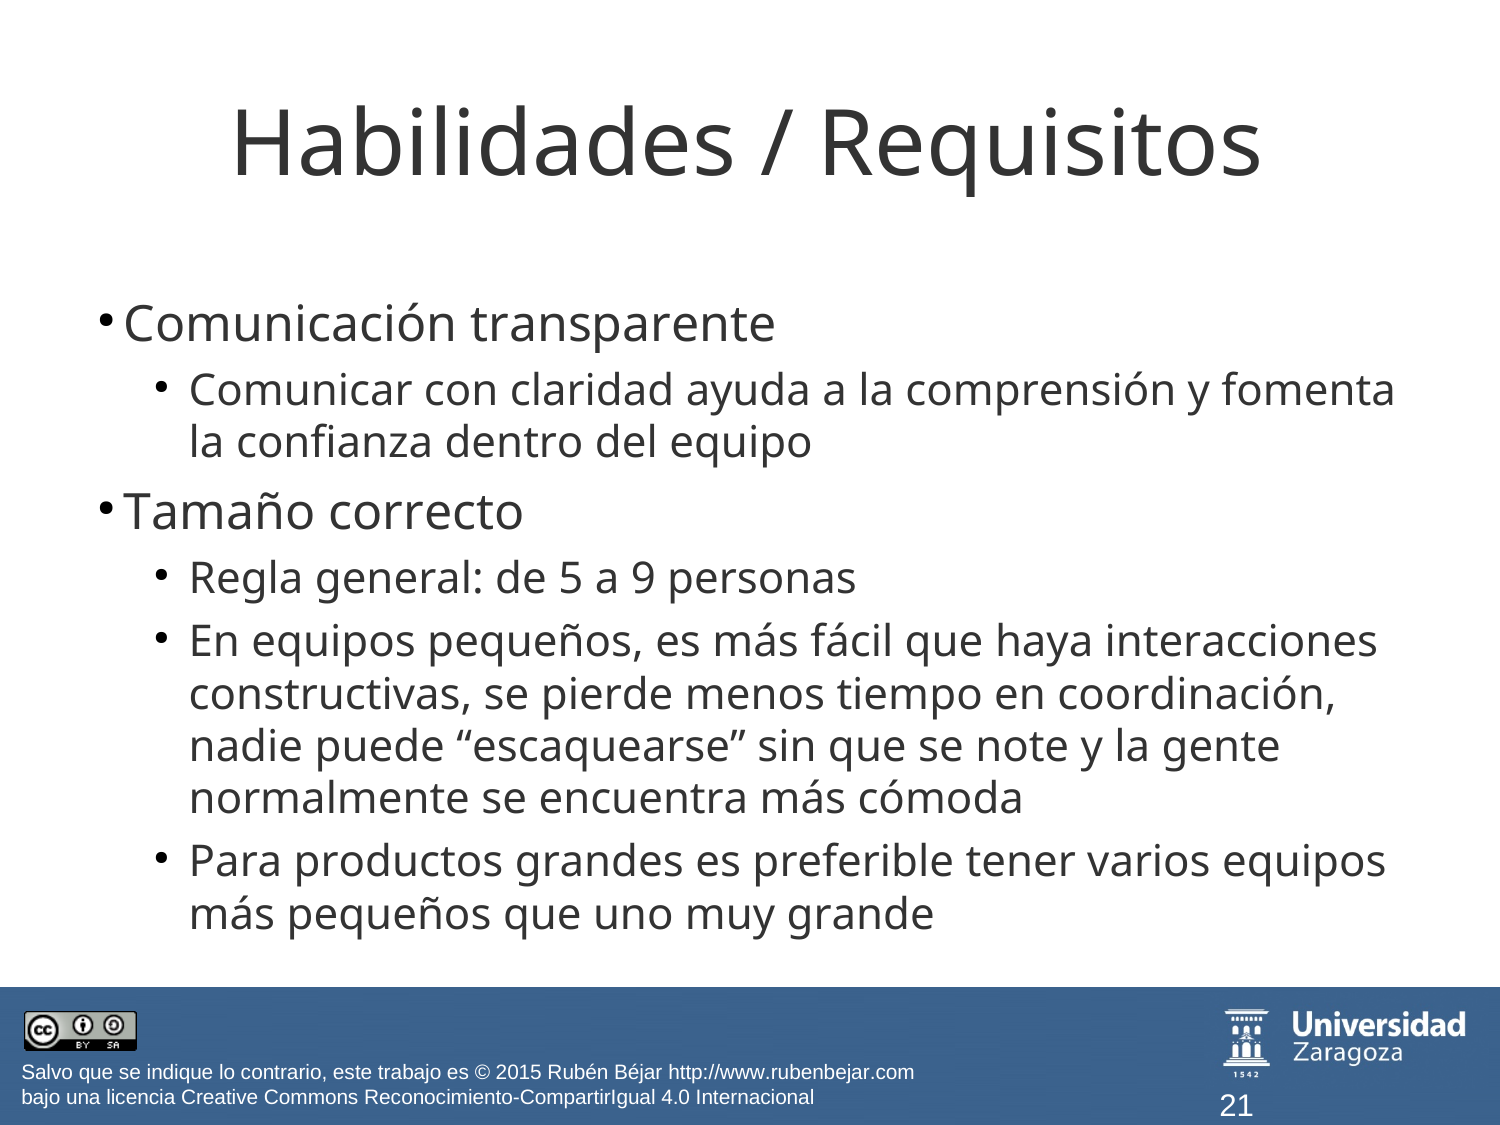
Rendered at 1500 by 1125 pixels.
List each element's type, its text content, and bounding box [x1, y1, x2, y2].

title Habilidades / Requisitos [74, 21, 1420, 257]
picture [0, 987, 1500, 1125]
list Comunicación transparente Comunicar con claridad ayuda a la comprensión y fomenta la confianza dentro del equipo Tamaño correcto Regla general: de 5 a 9 personas En equipos pequeños, es más fácil que haya interacciones constructivas, se pierde menos tiempo en coordinación, nadie puede “escaquearse” sin que se note y la gente normalmente se encuentra más cómoda Para productos grandes es preferible tener varios equipos más pequeños que uno muy grande [82, 283, 1418, 957]
